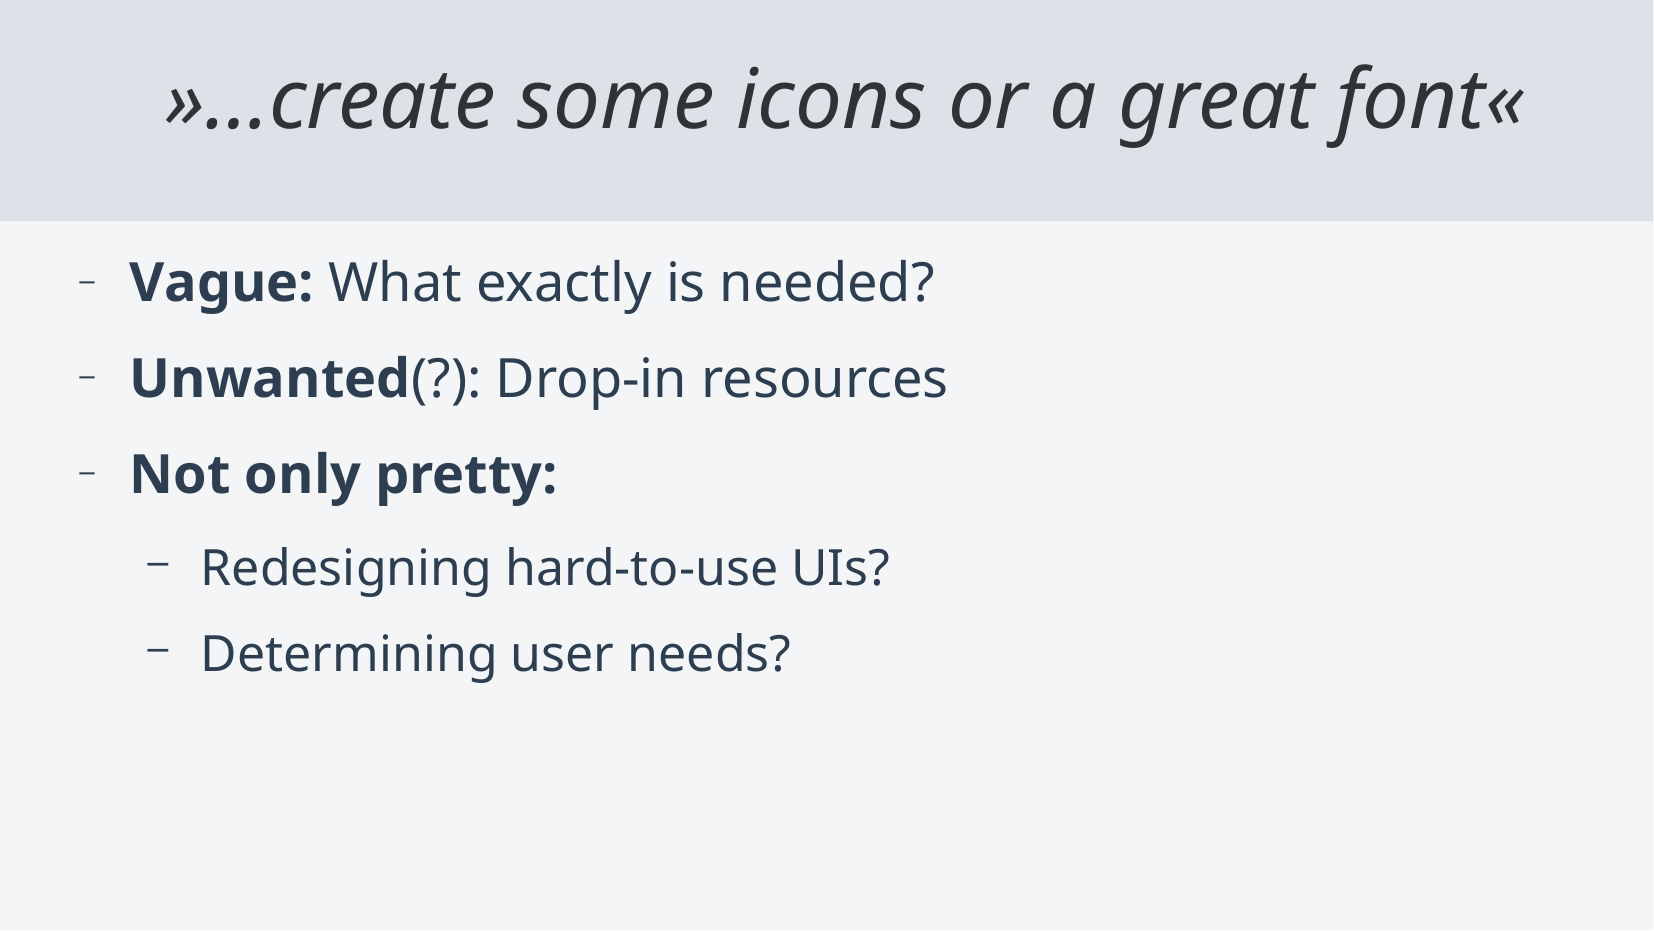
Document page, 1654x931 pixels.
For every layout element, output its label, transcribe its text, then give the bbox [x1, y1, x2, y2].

title »…create some icons or a great font« [129, 37, 1654, 155]
list Vague: What exactly is needed? Unwanted(?): Drop-in resources Not only pretty: Redesigning hard-to-use UIs? Determining user needs? [59, 243, 1595, 864]
